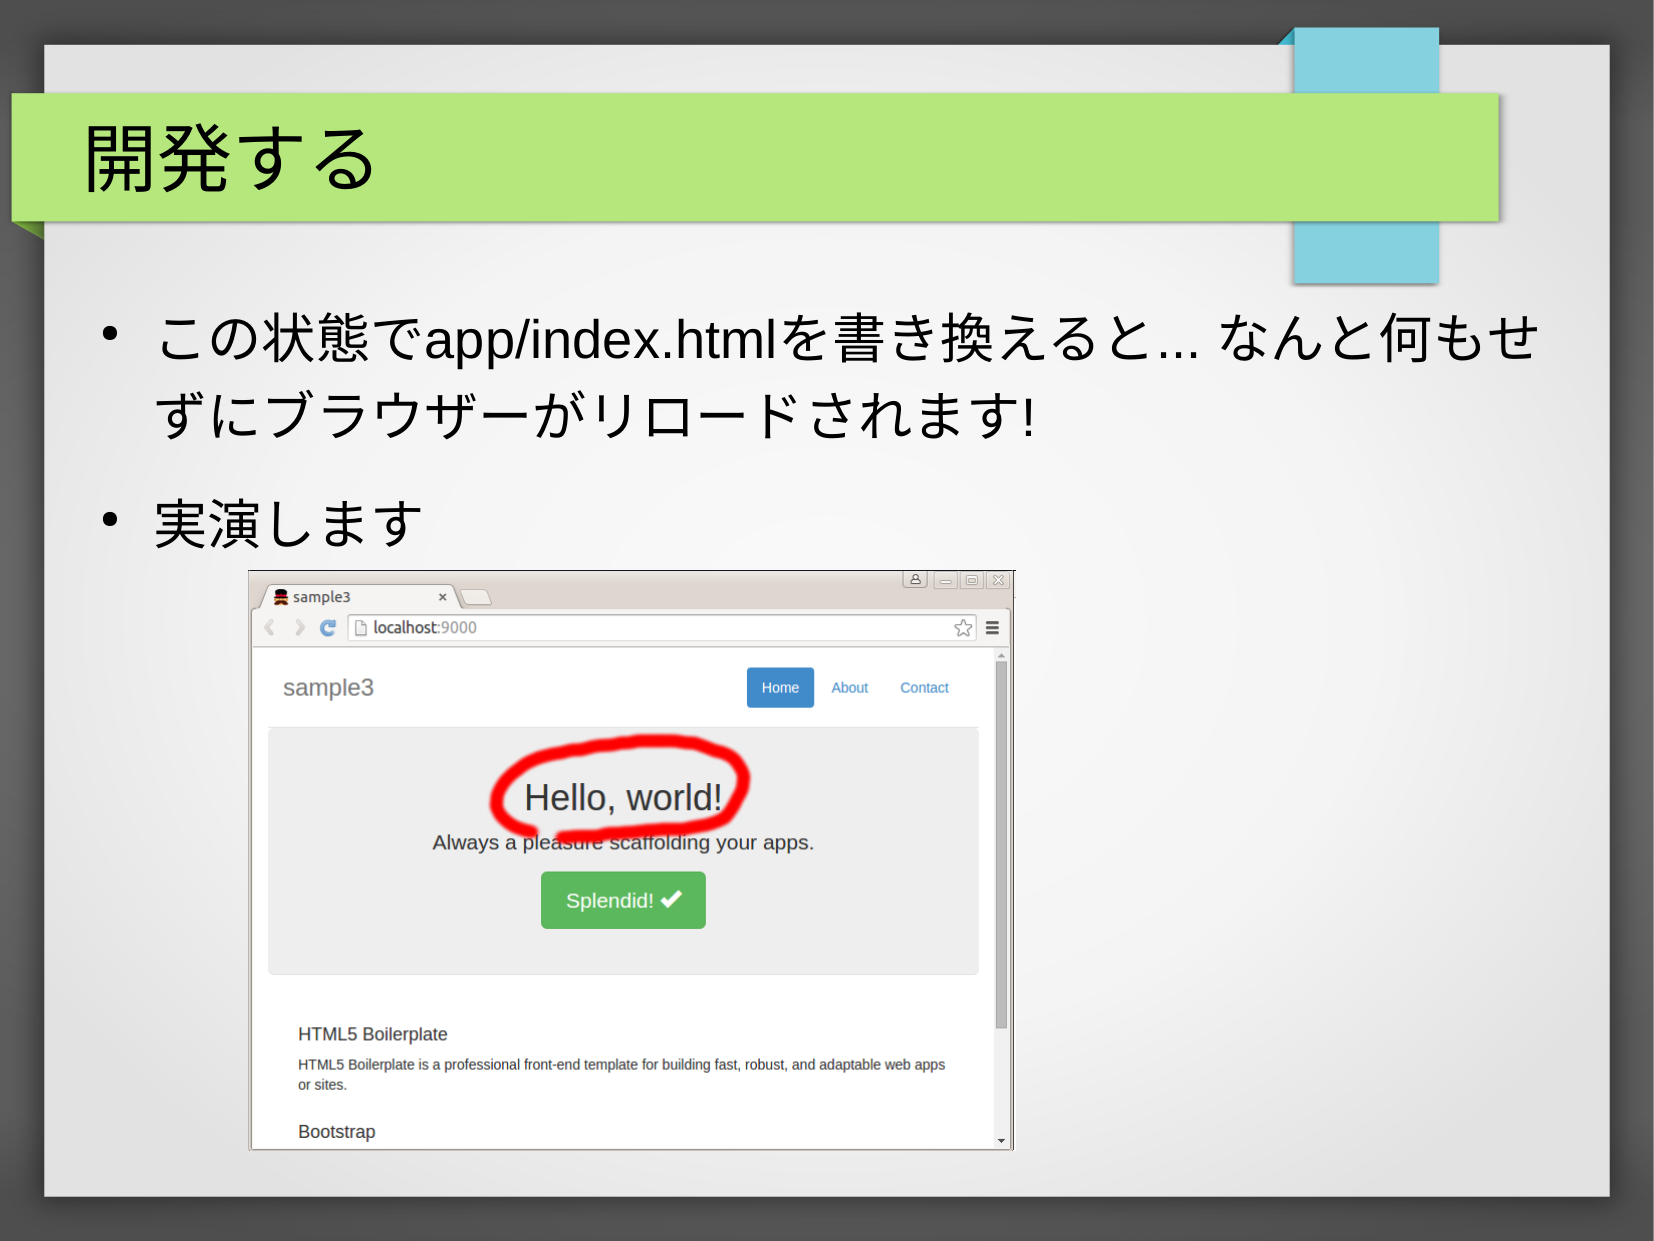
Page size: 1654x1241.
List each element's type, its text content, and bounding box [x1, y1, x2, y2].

picture [0, 0, 1654, 1241]
list この状態でapp/index.htmlを書き換えると... なんと何もせずにブラウザーがリロードされます! 実演します [82, 295, 1571, 1015]
title 開発する [82, 94, 1264, 213]
